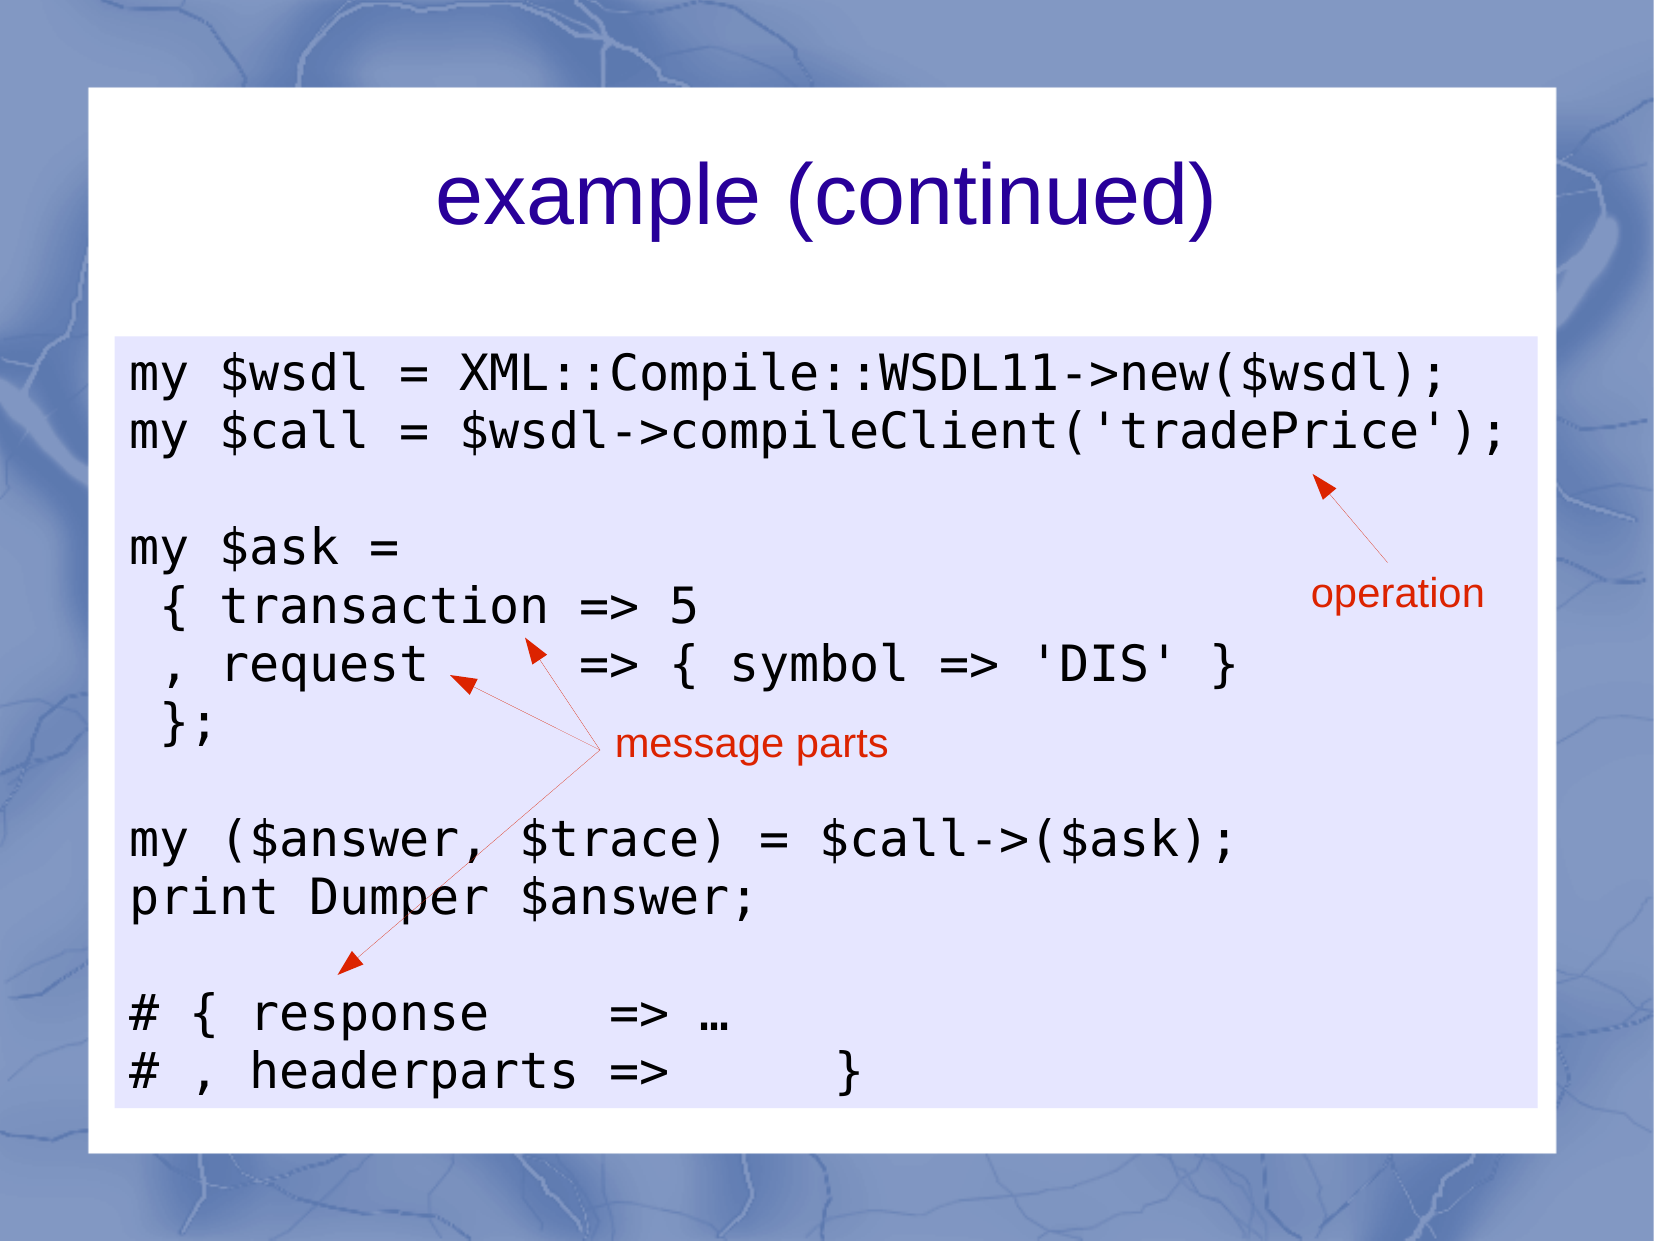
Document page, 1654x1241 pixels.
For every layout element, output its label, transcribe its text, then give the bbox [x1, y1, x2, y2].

title example (continued) [118, 90, 1536, 298]
text_box message parts [600, 712, 904, 774]
text_box operation [1296, 562, 1501, 624]
picture [0, 0, 1654, 1241]
text_box my $wsdl = XML::Compile::WSDL11->new($wsdl); my $call = $wsdl->compileClient('tradePrice'); my $ask = { transaction => 5 , request => { symbol => 'DIS' } }; my ($answer, $trace) = $call->($ask); print Dumper $answer; # { response => … # , headerparts => } [114, 336, 1538, 1109]
